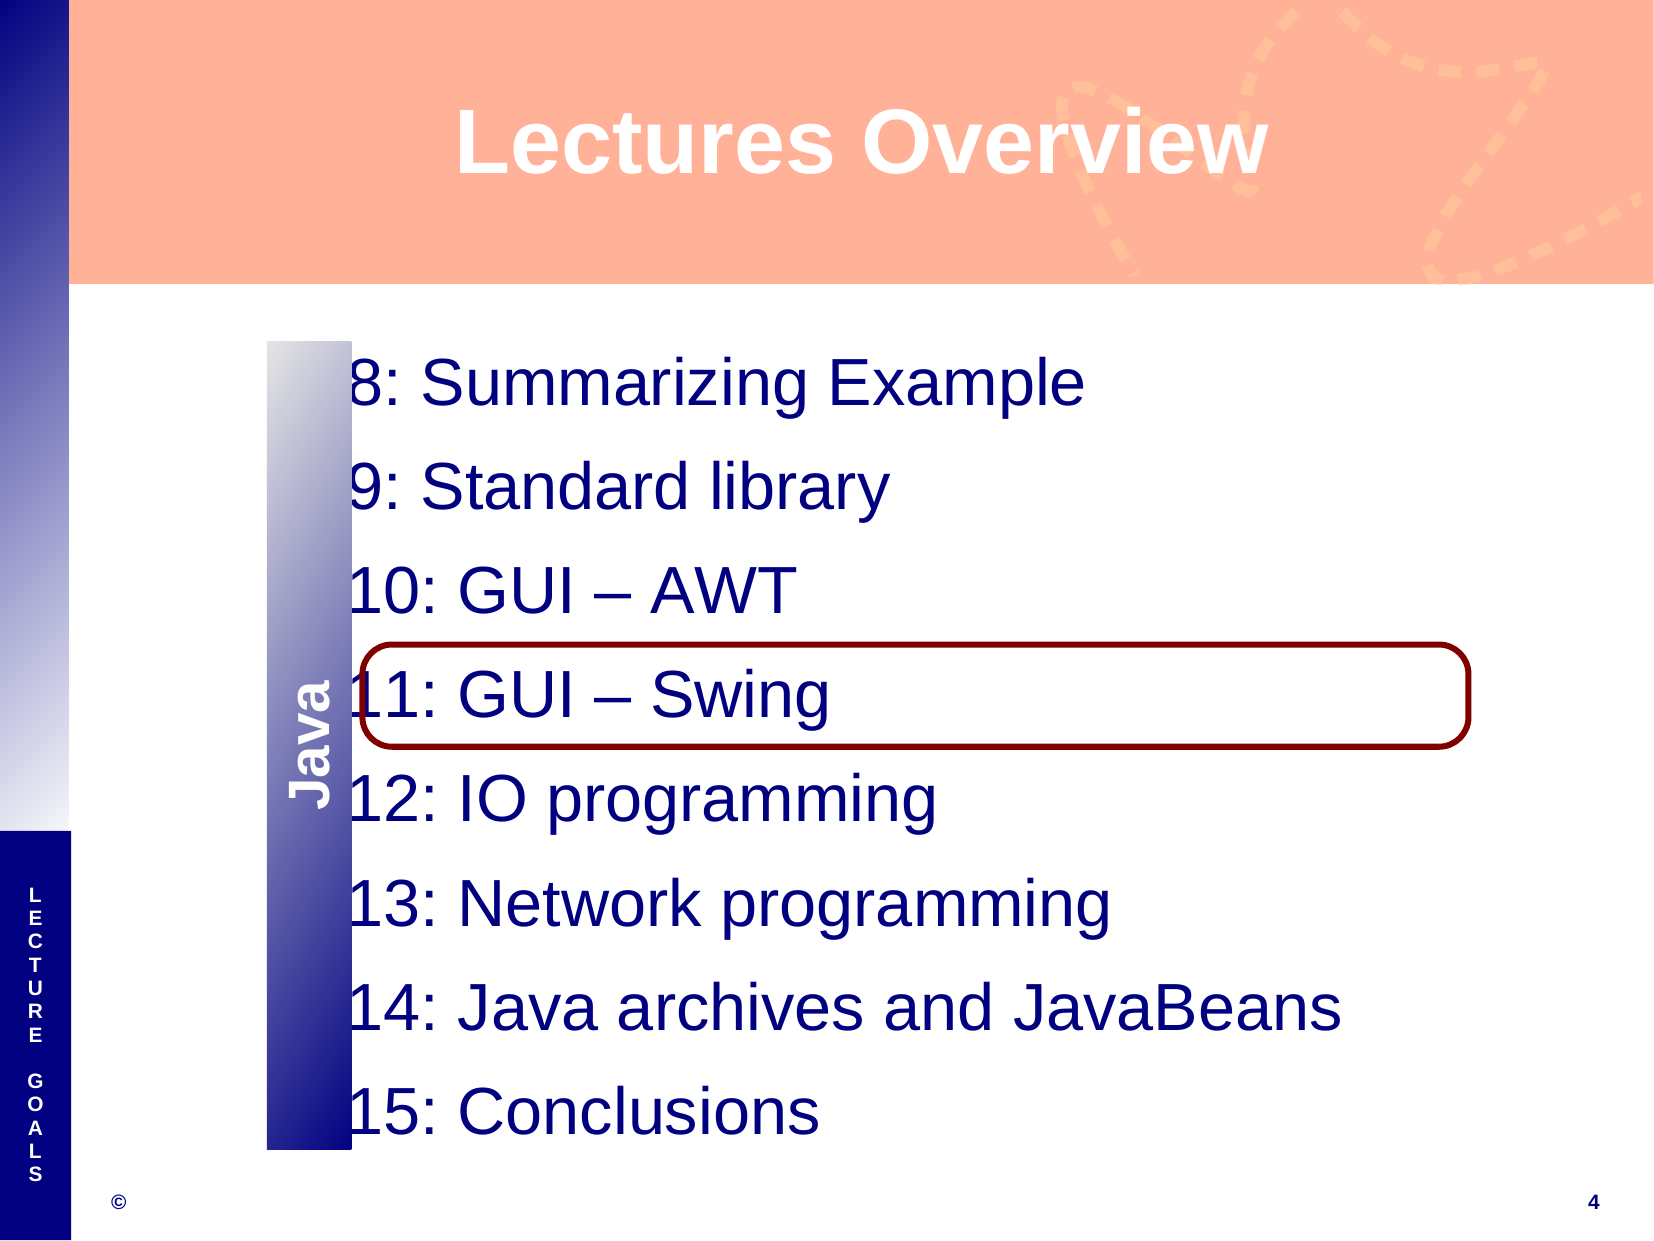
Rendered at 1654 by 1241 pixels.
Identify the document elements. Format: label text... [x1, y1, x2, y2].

text_box Java [266, 341, 352, 1150]
text_box L E C T U R E G O A L S [0, 829, 71, 1241]
list 8: Summarizing Example 9: Standard library 10: GUI – AWT 11: GUI – Swing 12: IO programming 13: Network programming 14: Java archives and JavaBeans 15: Conclusions [366, 648, 1426, 743]
title Lectures Overview [70, 37, 1654, 246]
list 8: Summarizing Example 9: Standard library 10: GUI – AWT 11: GUI – Swing 12: IO programming 13: Network programming 14: Java archives and JavaBeans 15: Conclusions [354, 344, 1426, 1150]
